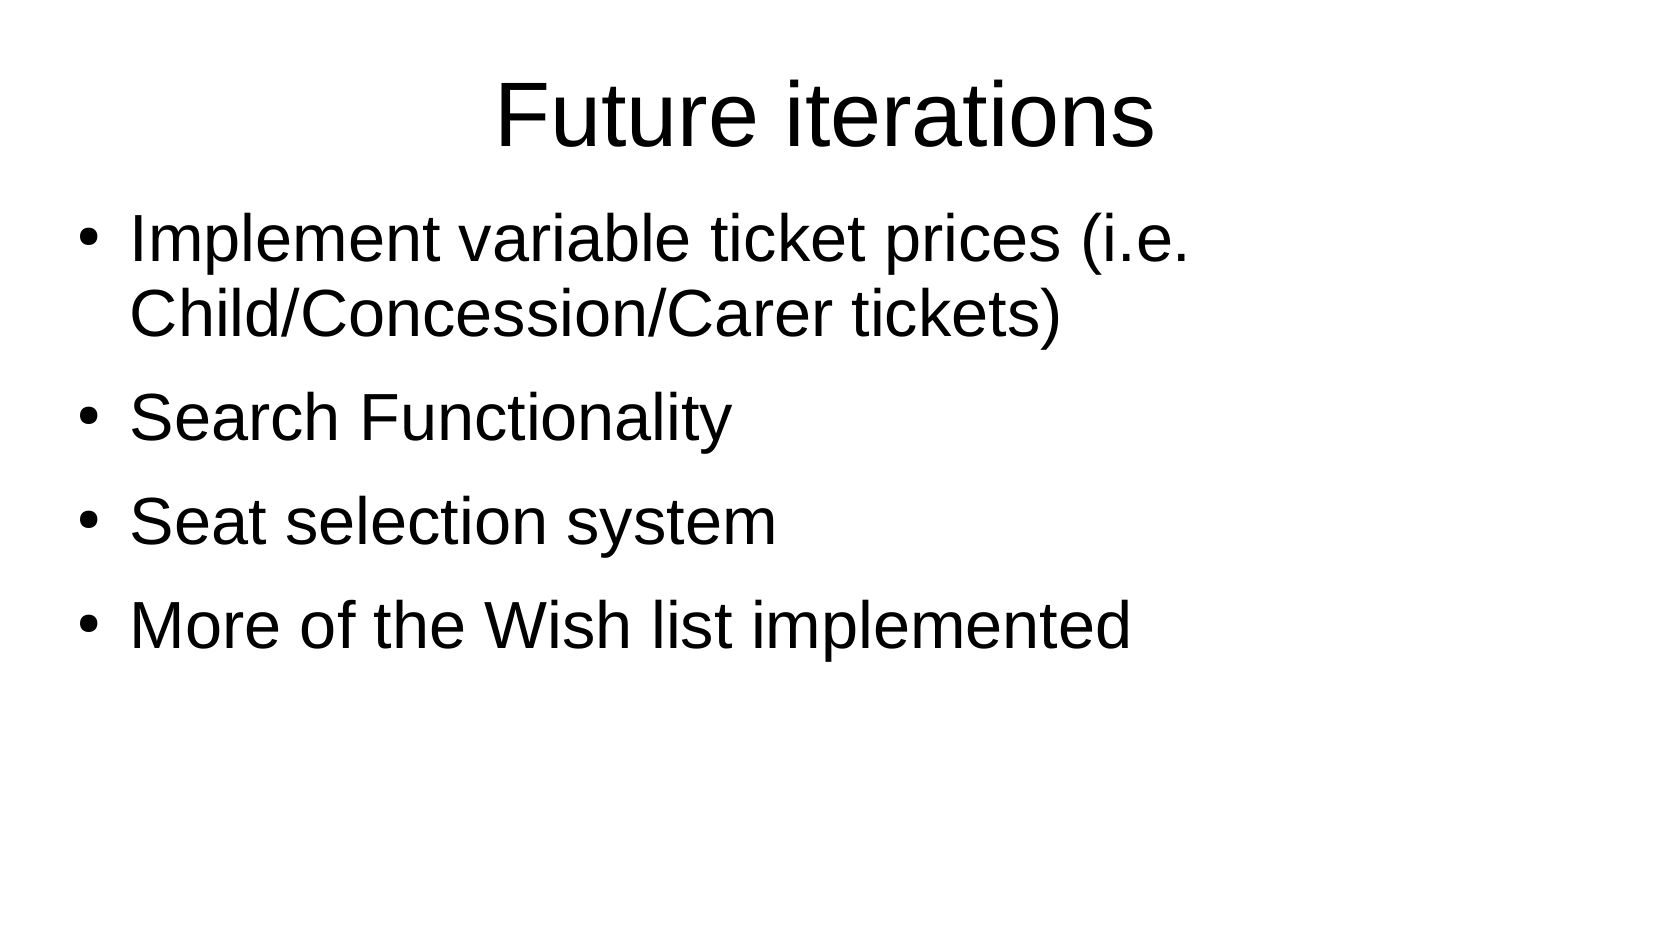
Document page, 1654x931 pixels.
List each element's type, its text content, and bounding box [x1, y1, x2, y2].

title Future iterations [82, 37, 1571, 193]
list Implement variable ticket prices (i.e. Child/Concession/Carer tickets) Search Functionality Seat selection system More of the Wish list implemented [59, 200, 1548, 741]
